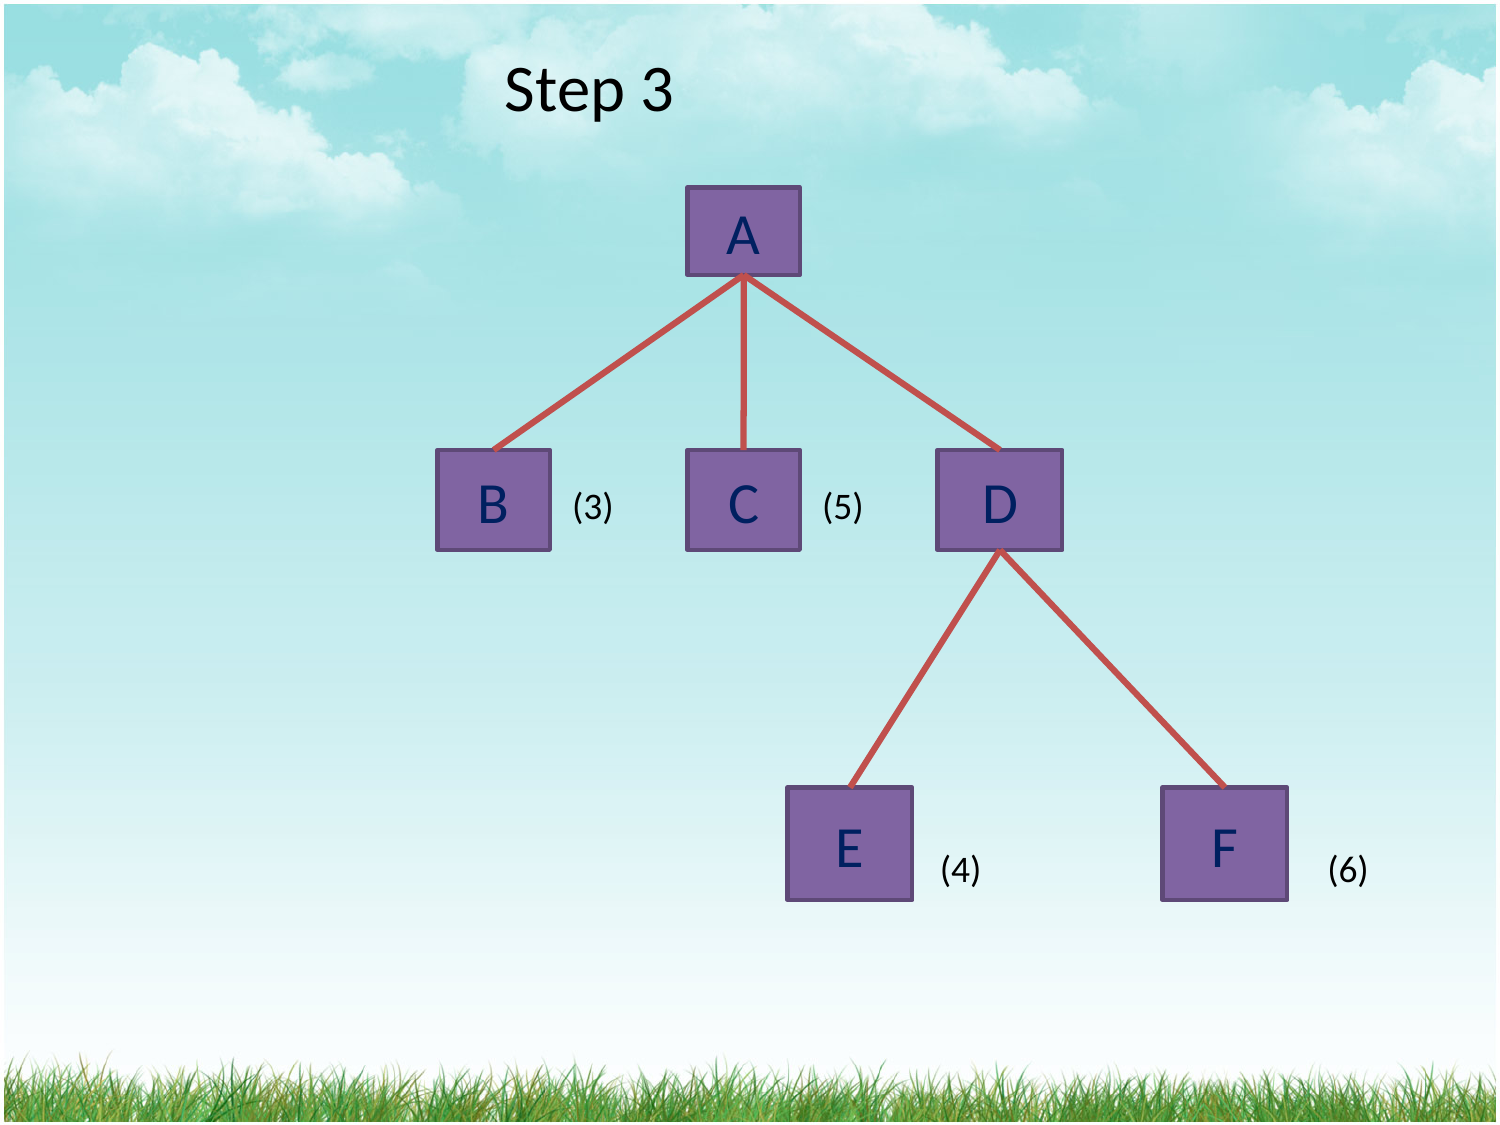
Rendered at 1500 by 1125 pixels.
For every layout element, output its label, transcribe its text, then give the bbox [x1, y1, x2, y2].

text_box (6) [1312, 837, 1400, 898]
text_box B [437, 450, 550, 550]
text_box A [687, 187, 800, 275]
text_box F [1162, 787, 1287, 900]
text_box E [787, 787, 912, 900]
picture [0, 0, 1500, 1125]
text_box C [687, 450, 800, 550]
text_box (4) [924, 837, 1013, 898]
text_box Step 3 [75, 37, 1425, 1005]
text_box (5) [807, 474, 891, 535]
text_box D [937, 450, 1062, 550]
text_box (3) [557, 474, 641, 535]
